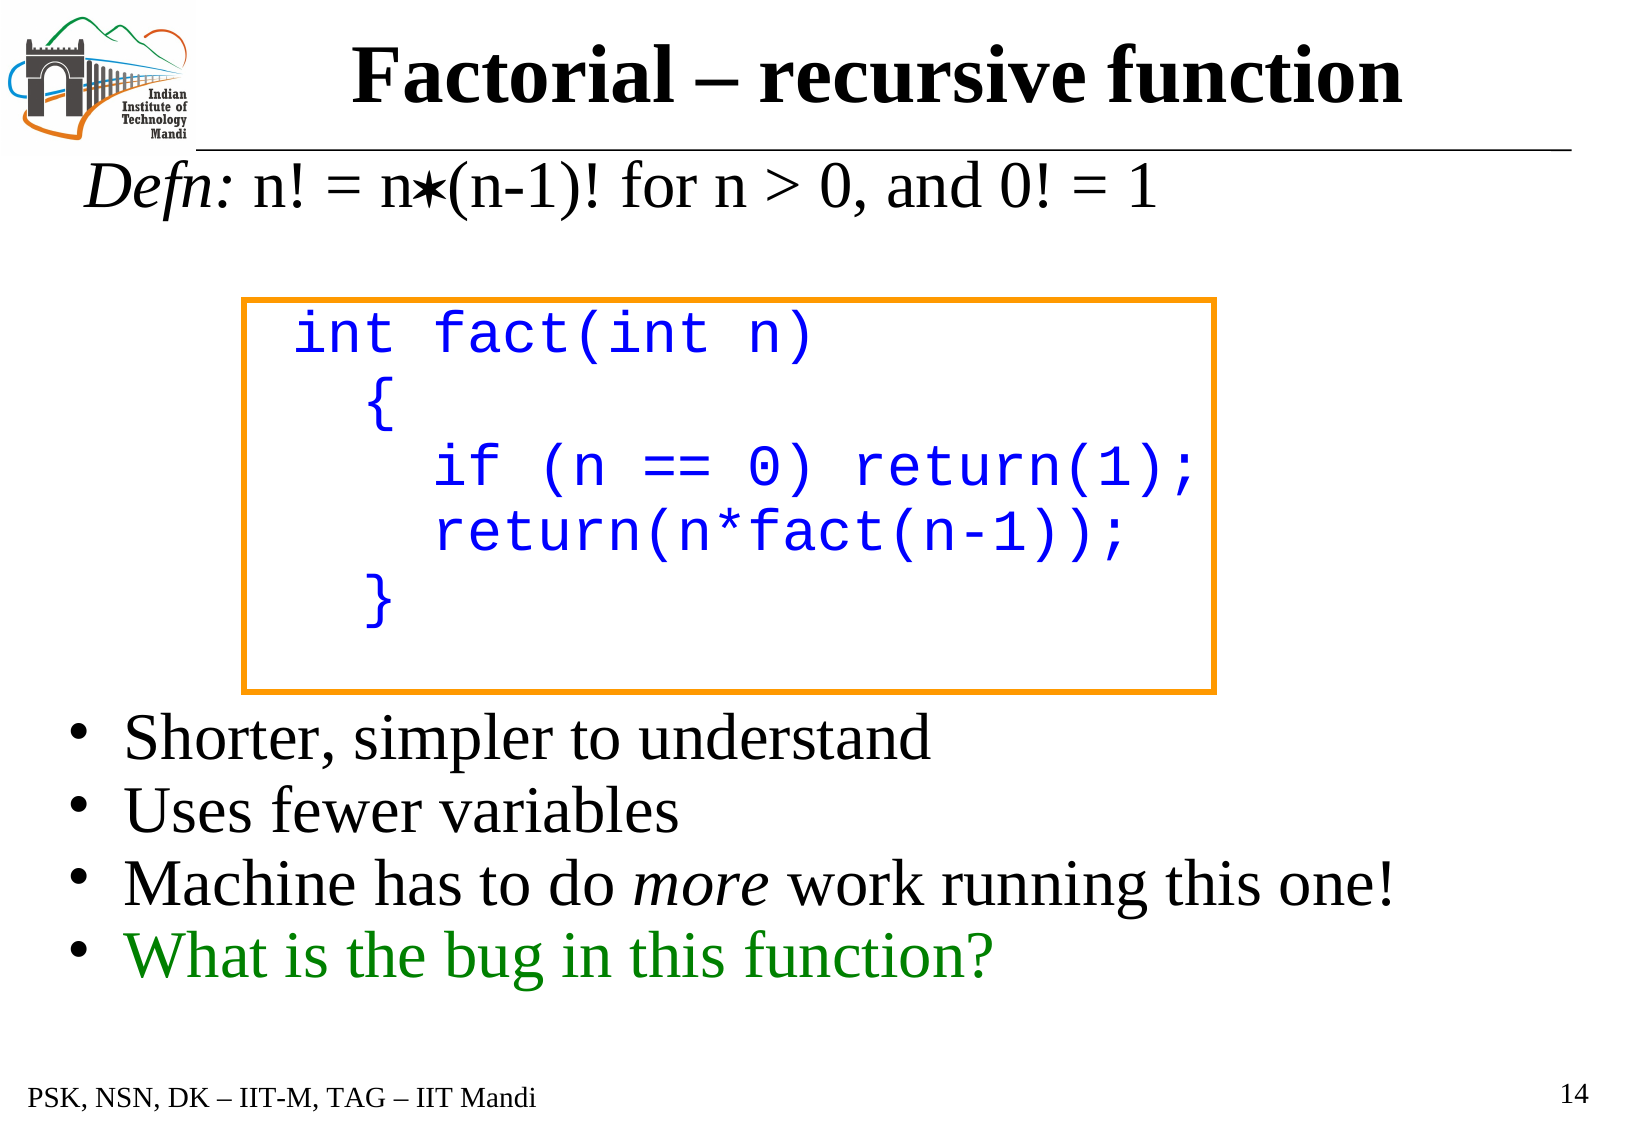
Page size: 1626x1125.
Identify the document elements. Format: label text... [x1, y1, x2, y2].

title Factorial – recursive function [139, 0, 1581, 138]
list Defn: n! = n*(n-1)! for n > 0, and 0! = 1 int fact(int n) { if (n == 0) return(1); return(n*fact(n-1)); } Shorter, simpler to understand Uses fewer variables Machine has to do more work running this one! What is the bug in this function? [67, 162, 1571, 1025]
picture [1, 0, 196, 156]
